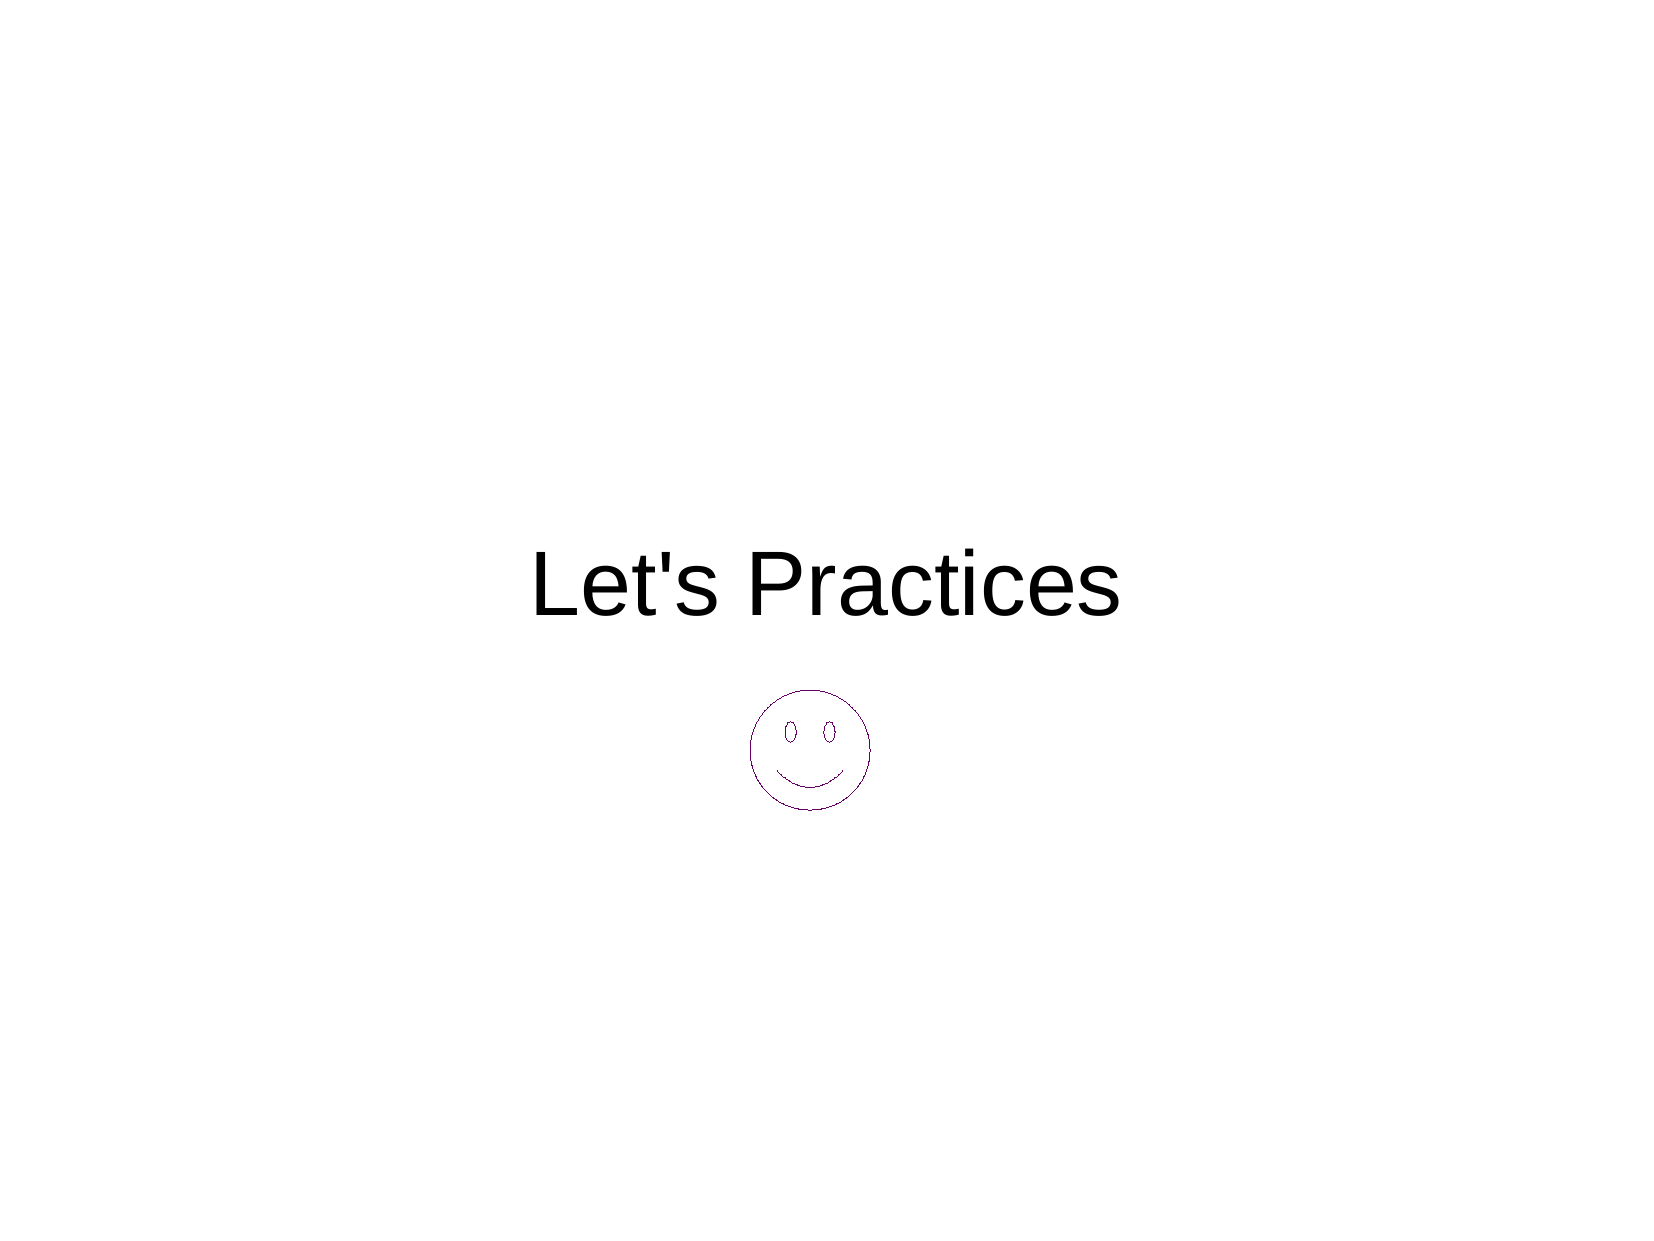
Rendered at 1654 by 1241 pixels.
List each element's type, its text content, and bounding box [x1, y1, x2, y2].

list Let's Practices [82, 290, 1571, 1010]
